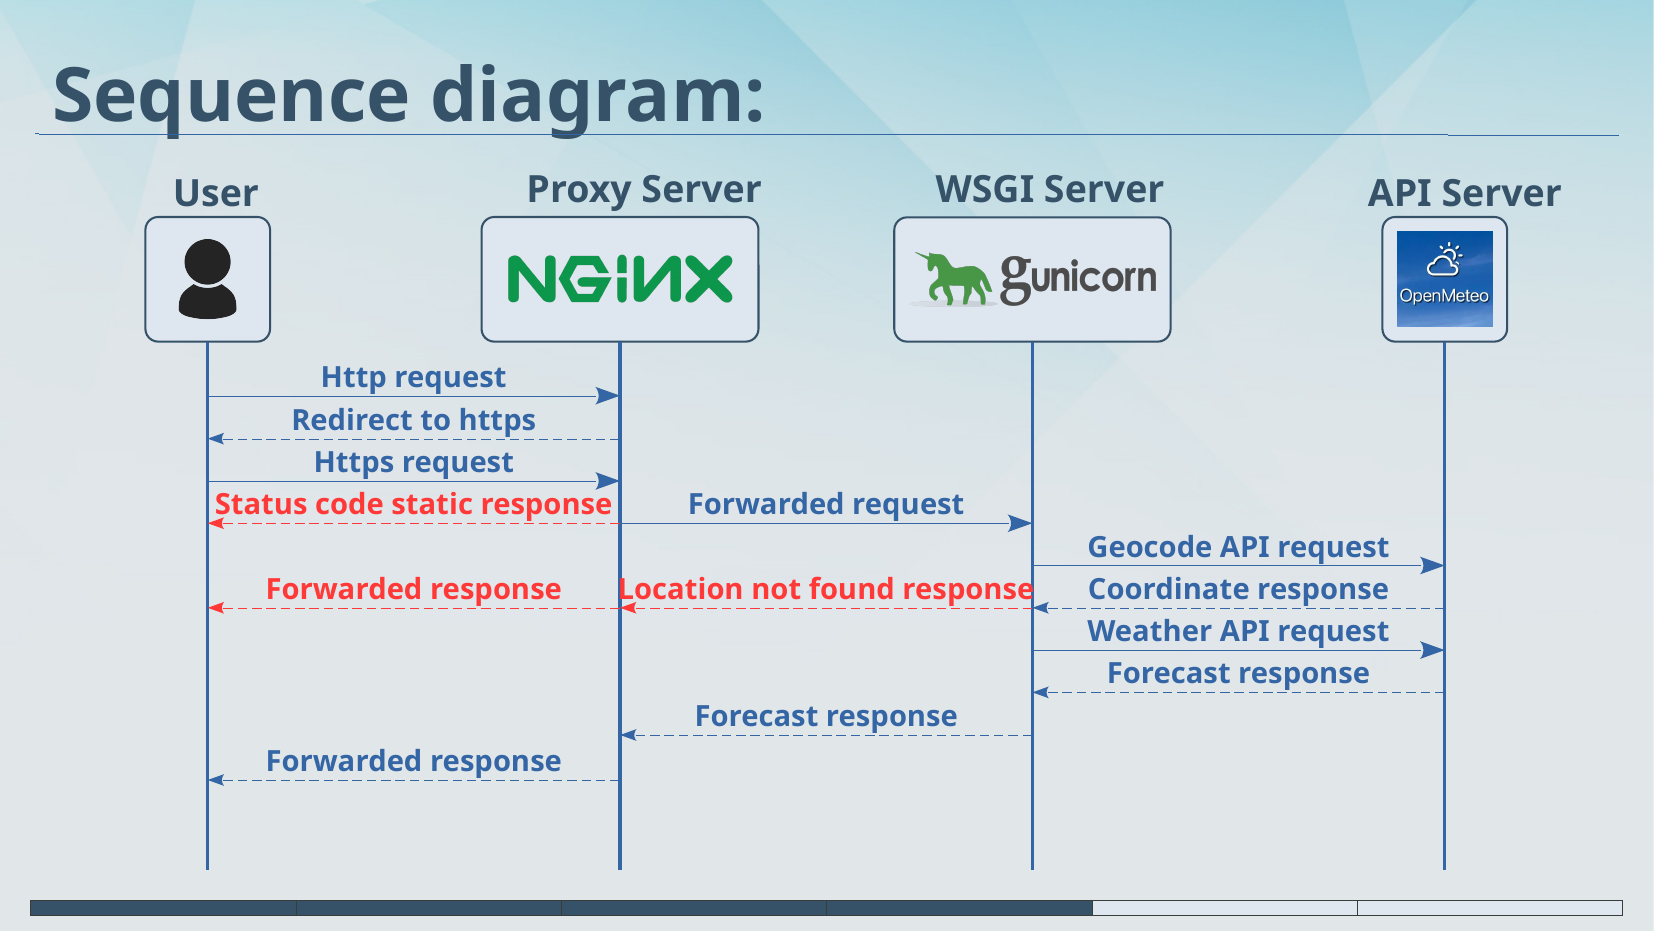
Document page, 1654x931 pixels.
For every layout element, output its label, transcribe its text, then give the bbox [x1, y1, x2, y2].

picture [0, 0, 1654, 931]
text_box [894, 217, 1171, 342]
text_box [30, 900, 1623, 916]
text_box [1382, 217, 1508, 342]
text_box User [158, 159, 258, 217]
text_box Sequence diagram: [37, 33, 659, 134]
text_box API Server [1353, 159, 1537, 217]
text_box WSGI Server [920, 159, 1144, 217]
text_box [481, 216, 759, 342]
text_box Proxy Server [511, 159, 729, 216]
text_box [145, 216, 271, 342]
